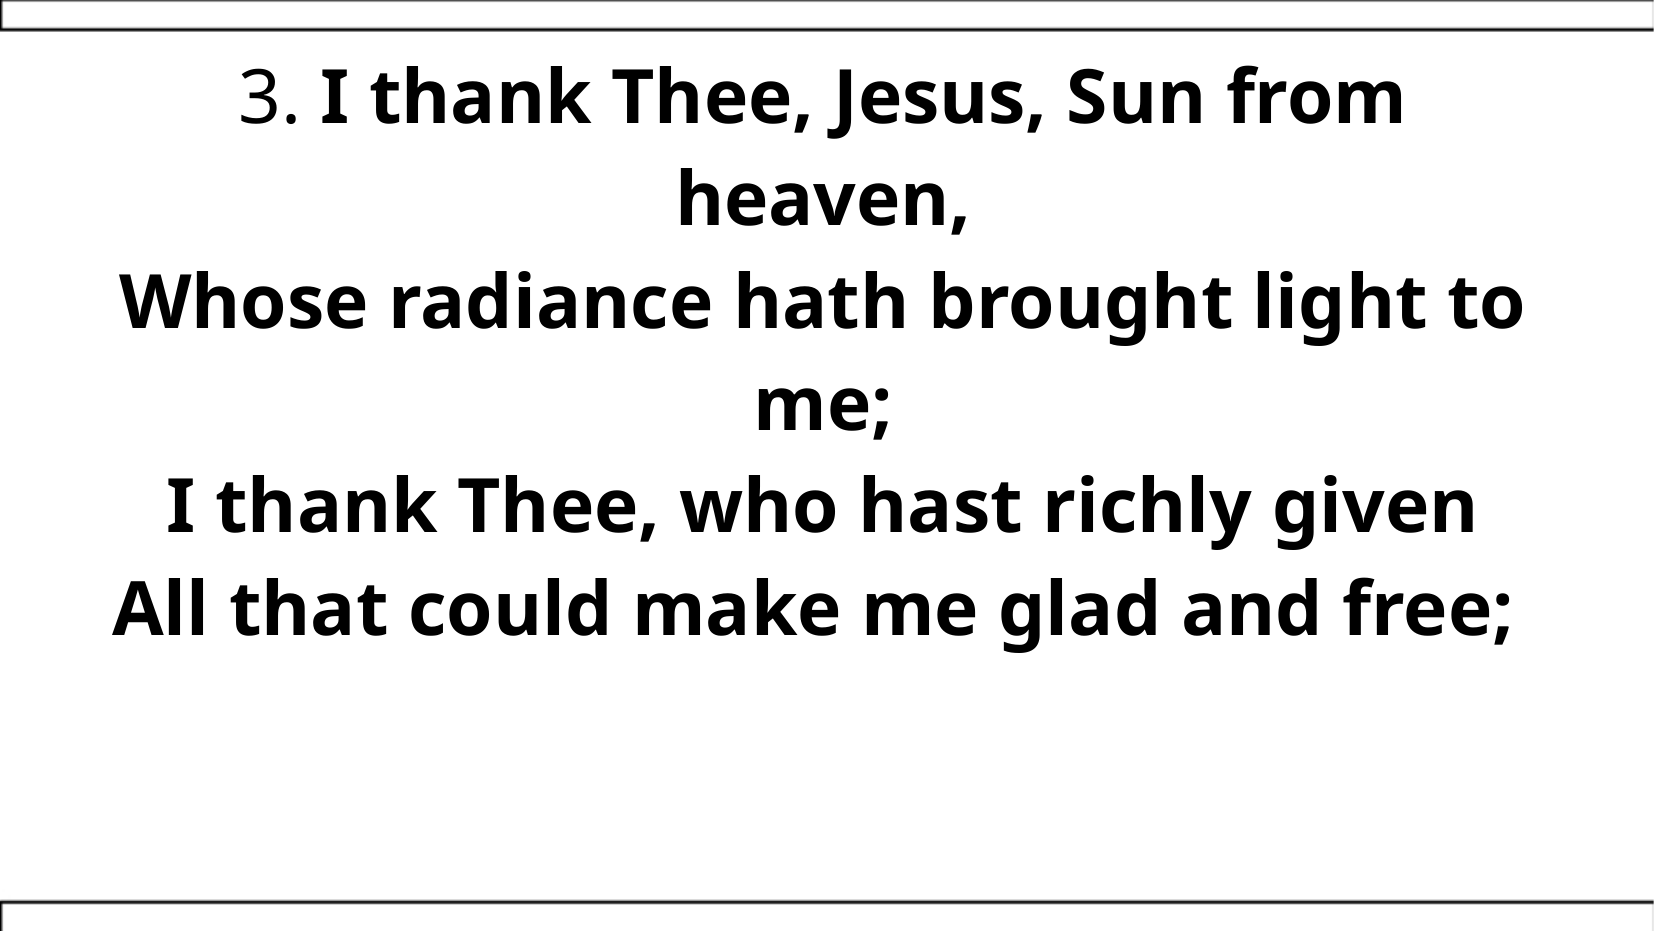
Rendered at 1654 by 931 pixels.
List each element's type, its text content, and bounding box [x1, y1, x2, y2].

picture [0, 0, 1654, 931]
text_box 3. I thank Thee, Jesus, Sun from heaven, Whose radiance hath brought light to me; I thank Thee, who hast richly given All that could make me glad and free; [65, 35, 1581, 451]
